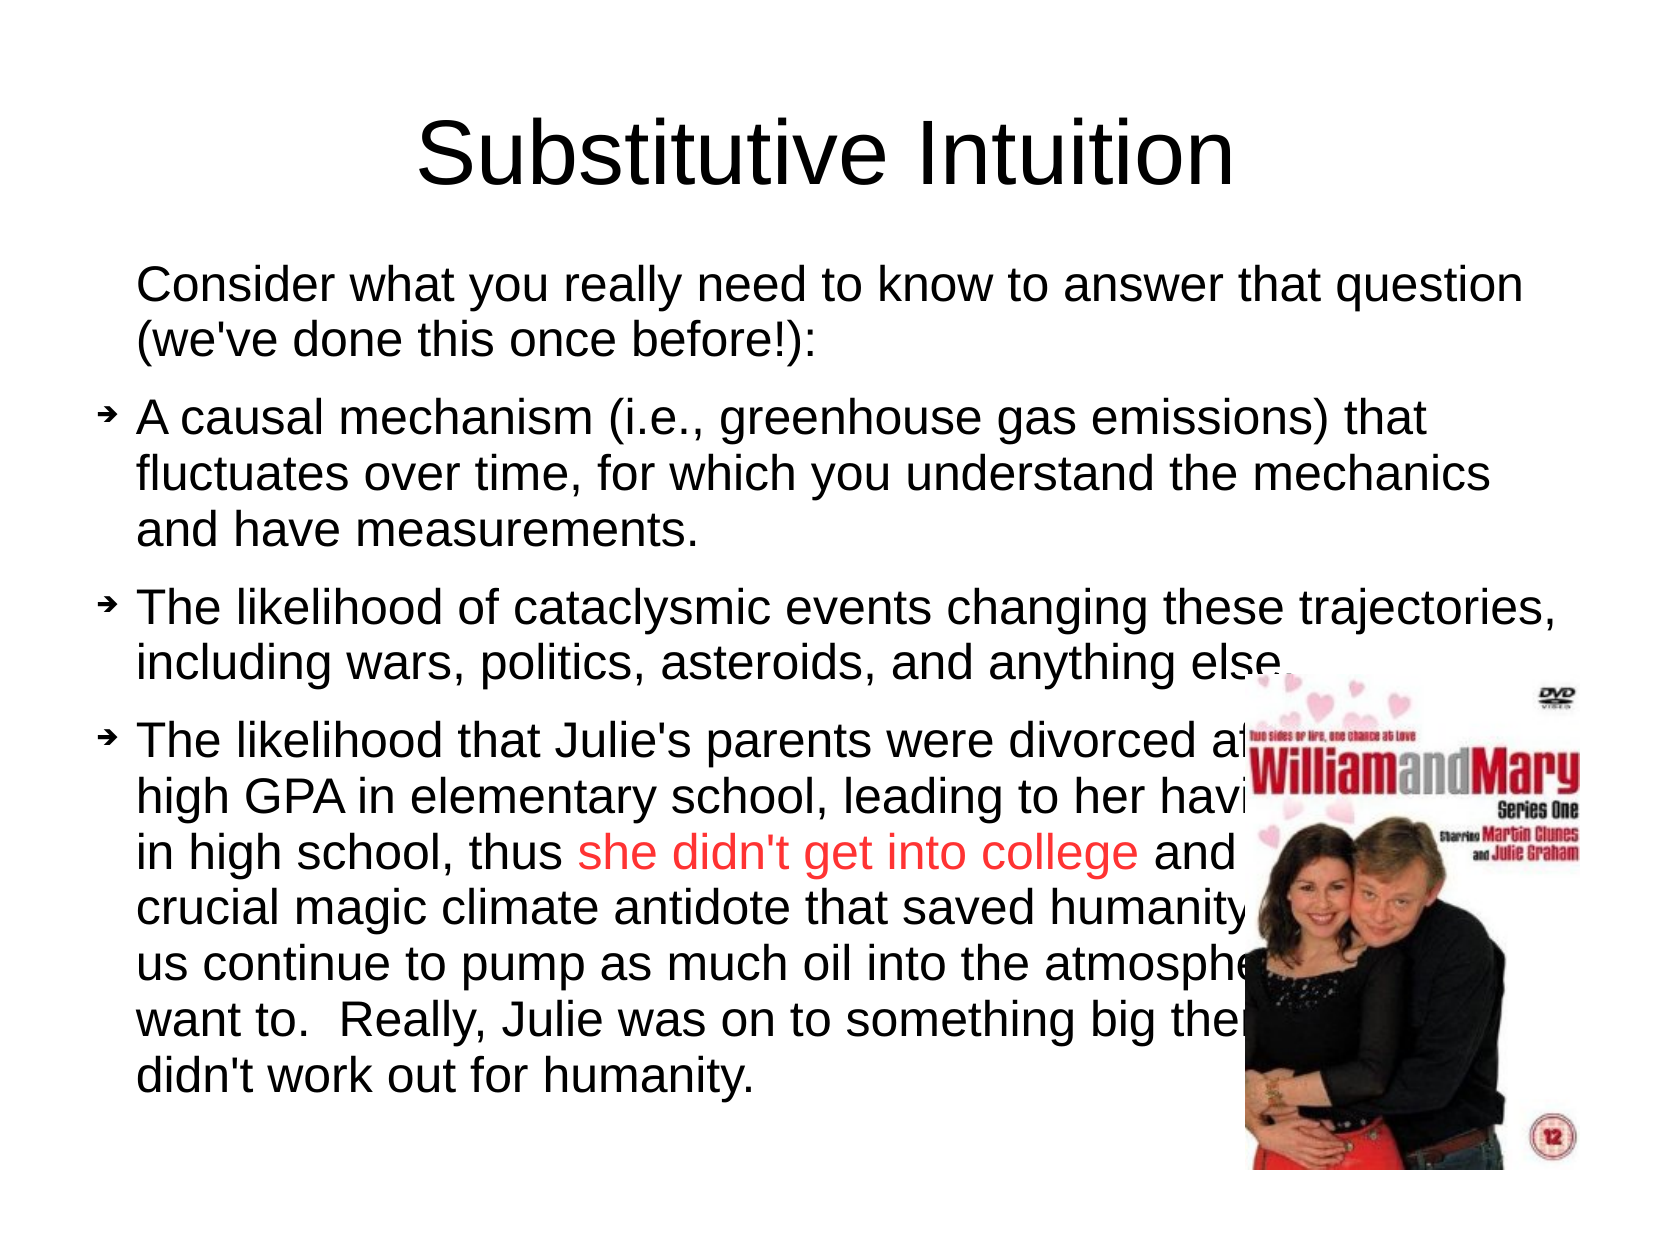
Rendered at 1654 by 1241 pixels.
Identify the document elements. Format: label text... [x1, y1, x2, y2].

picture [1245, 674, 1580, 1171]
title Substitutive Intuition [82, 49, 1571, 255]
list Consider what you really need to know to answer that question (we've done this once before!): A causal mechanism (i.e., greenhouse gas emissions) that fluctuates over time, for which you understand the mechanics and have measurements. The likelihood of cataclysmic events changing these trajectories, including wars, politics, asteroids, and anything else. The likelihood that Julie's parents were divorced after she had a high GPA in elementary school, leading to her having a low GPA in high school, thus she didn't get into college and invent the crucial magic climate antidote that saved humanity while letting us continue to pump as much oil into the atmosphere as we want to. Really, Julie was on to something big there, but it just didn't work out for humanity. [82, 255, 1571, 1156]
